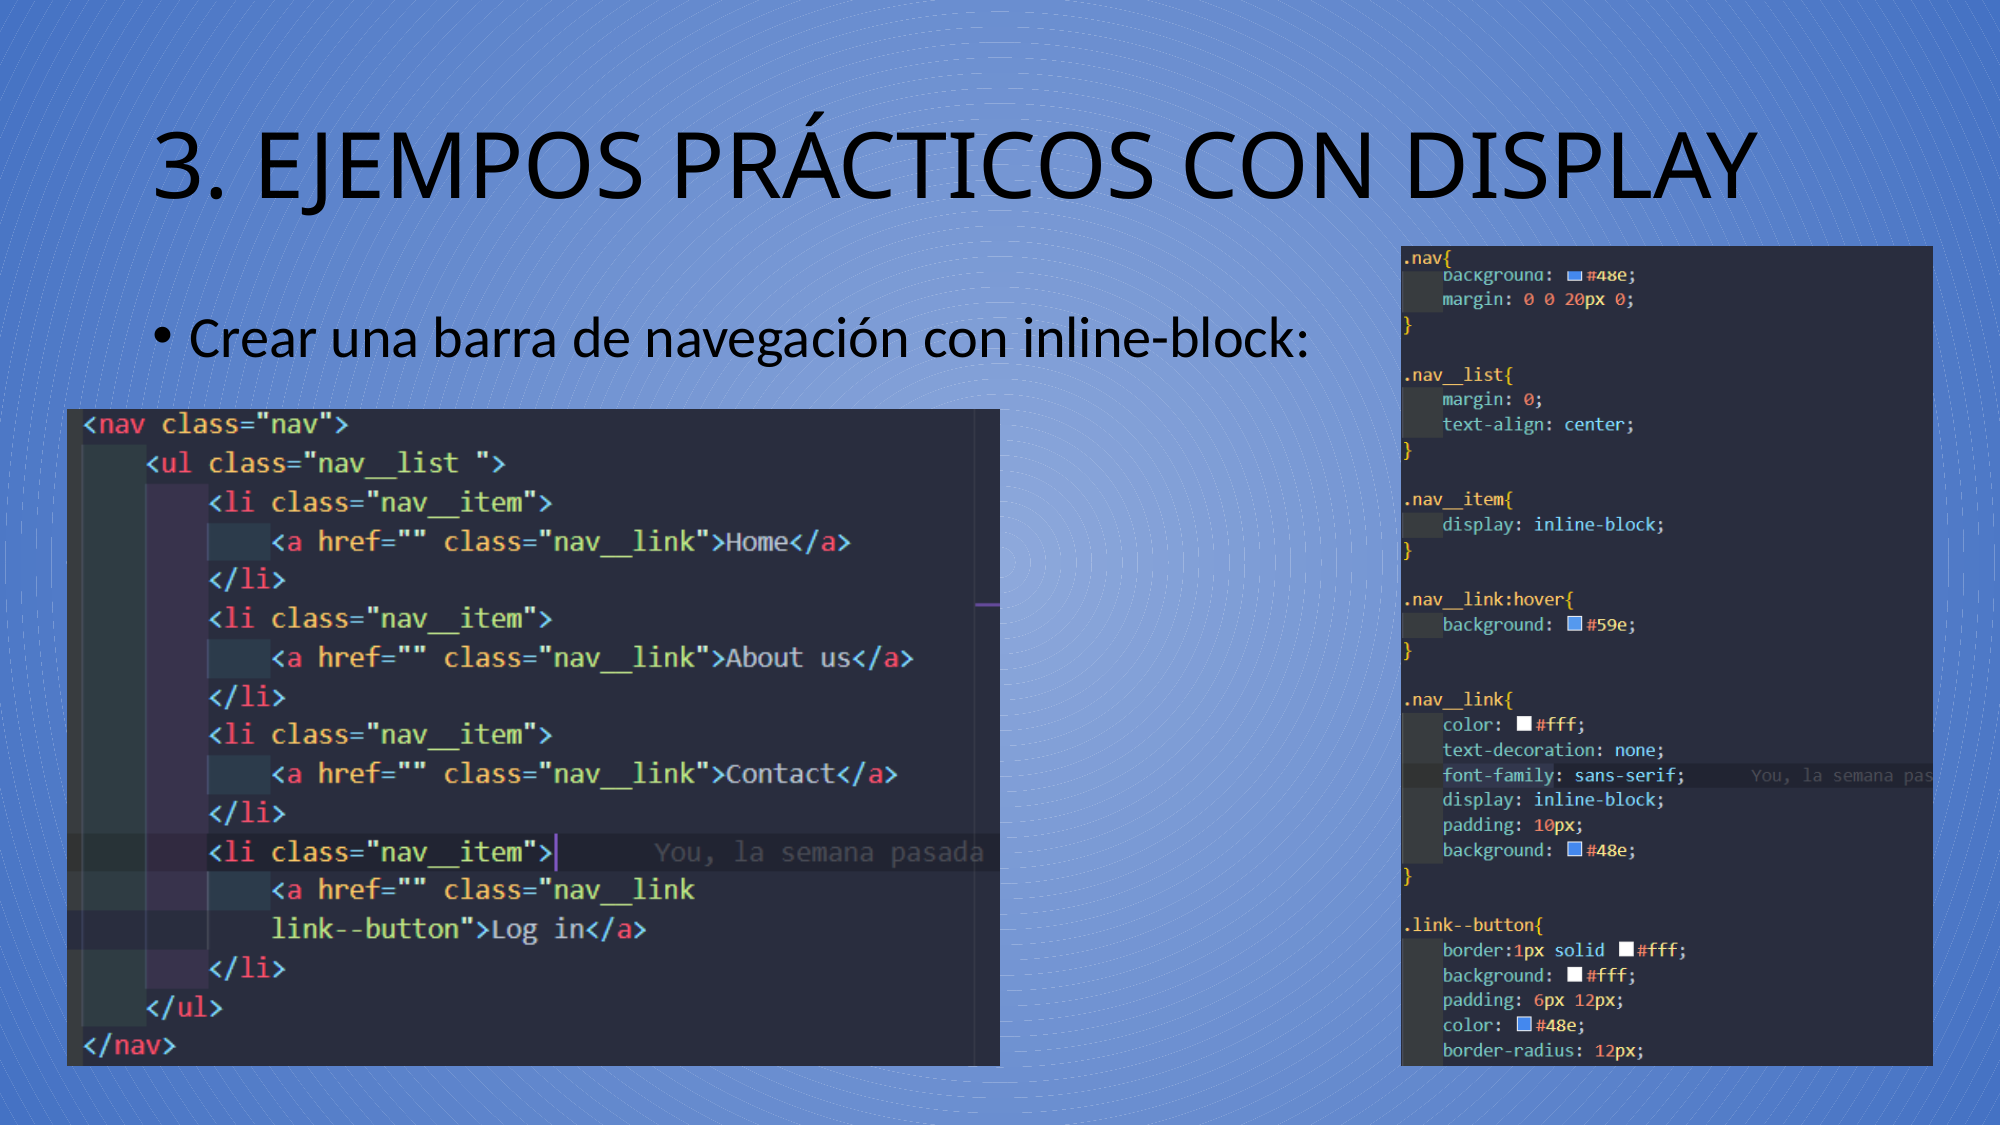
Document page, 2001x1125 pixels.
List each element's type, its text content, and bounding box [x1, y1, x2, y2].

title 3. EJEMPOS PRÁCTICOS CON DISPLAY [137, 59, 1863, 278]
picture [1401, 246, 1933, 1066]
picture [67, 409, 1000, 1066]
list Crear una barra de navegación con inline-block: [137, 299, 1401, 1014]
